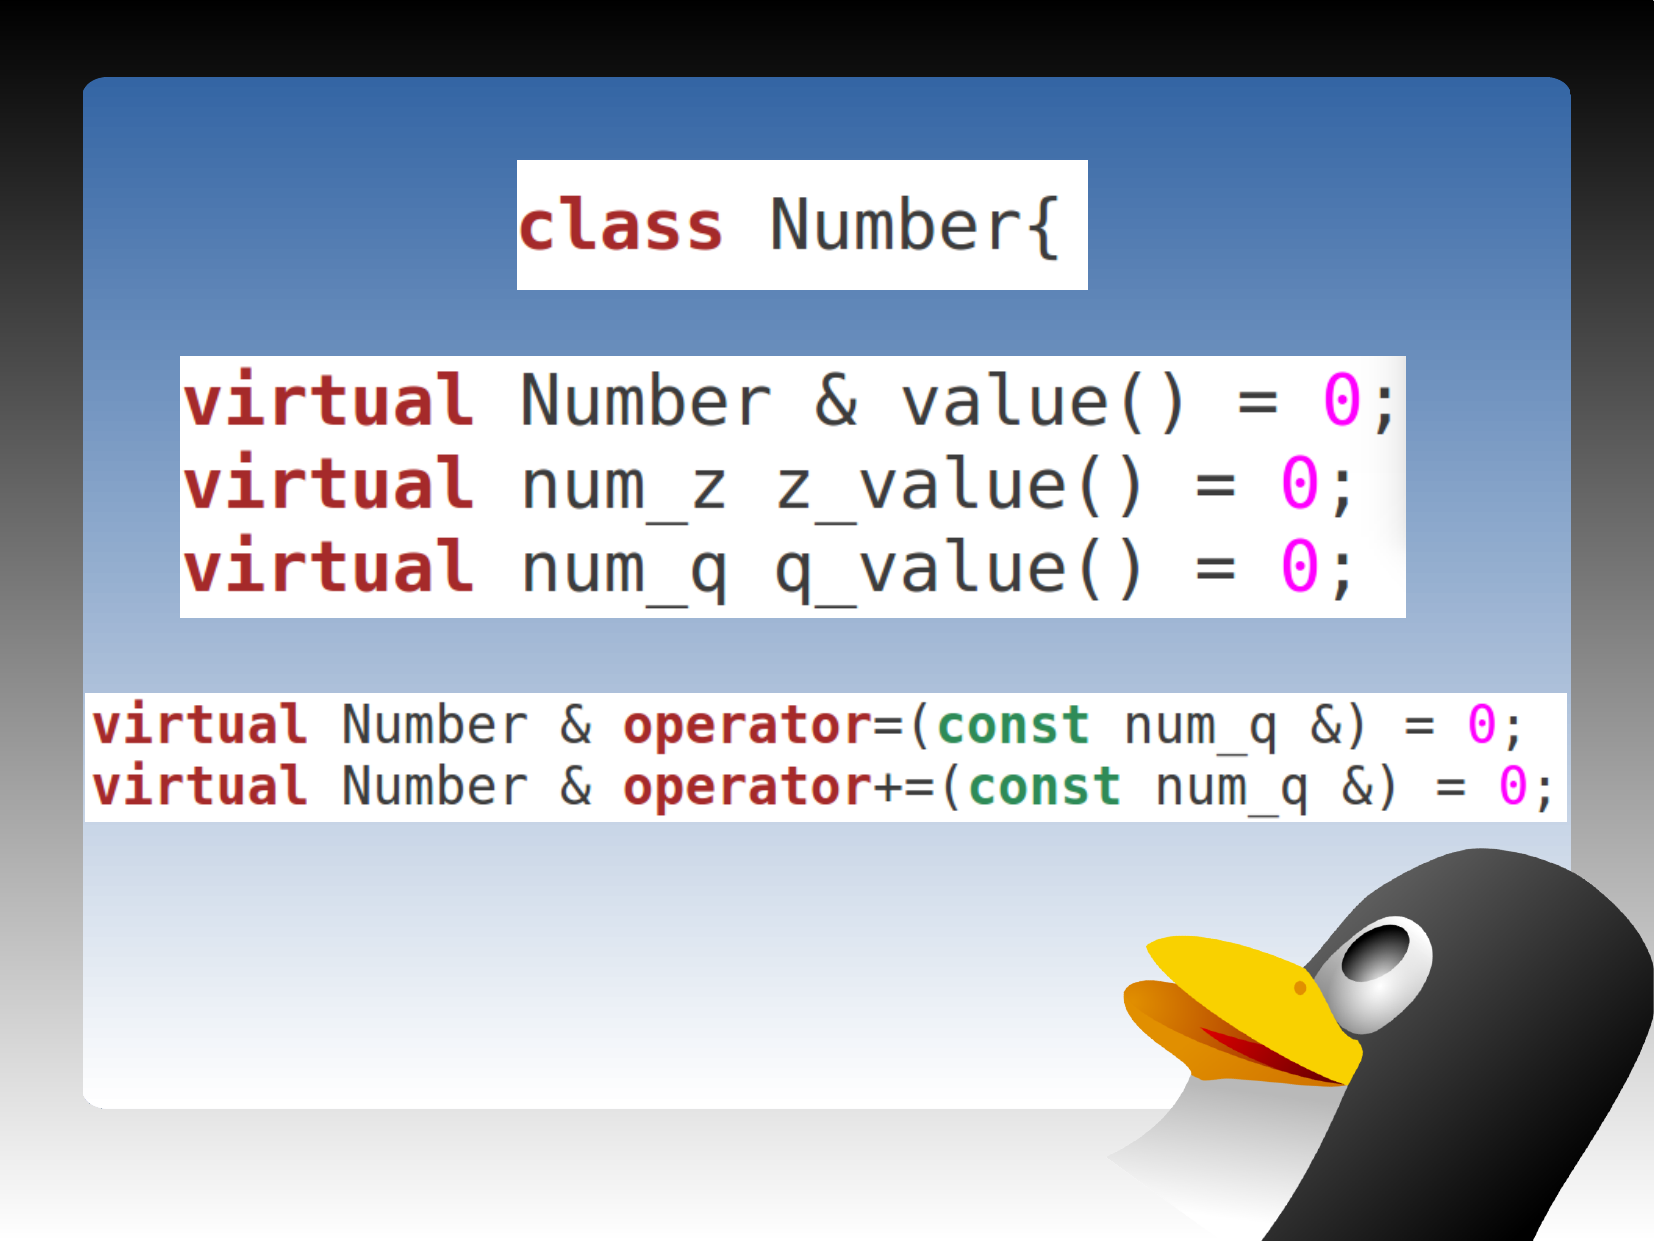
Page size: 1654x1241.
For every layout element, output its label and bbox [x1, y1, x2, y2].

picture [180, 356, 1406, 618]
picture [85, 693, 1654, 1241]
picture [517, 160, 1088, 290]
